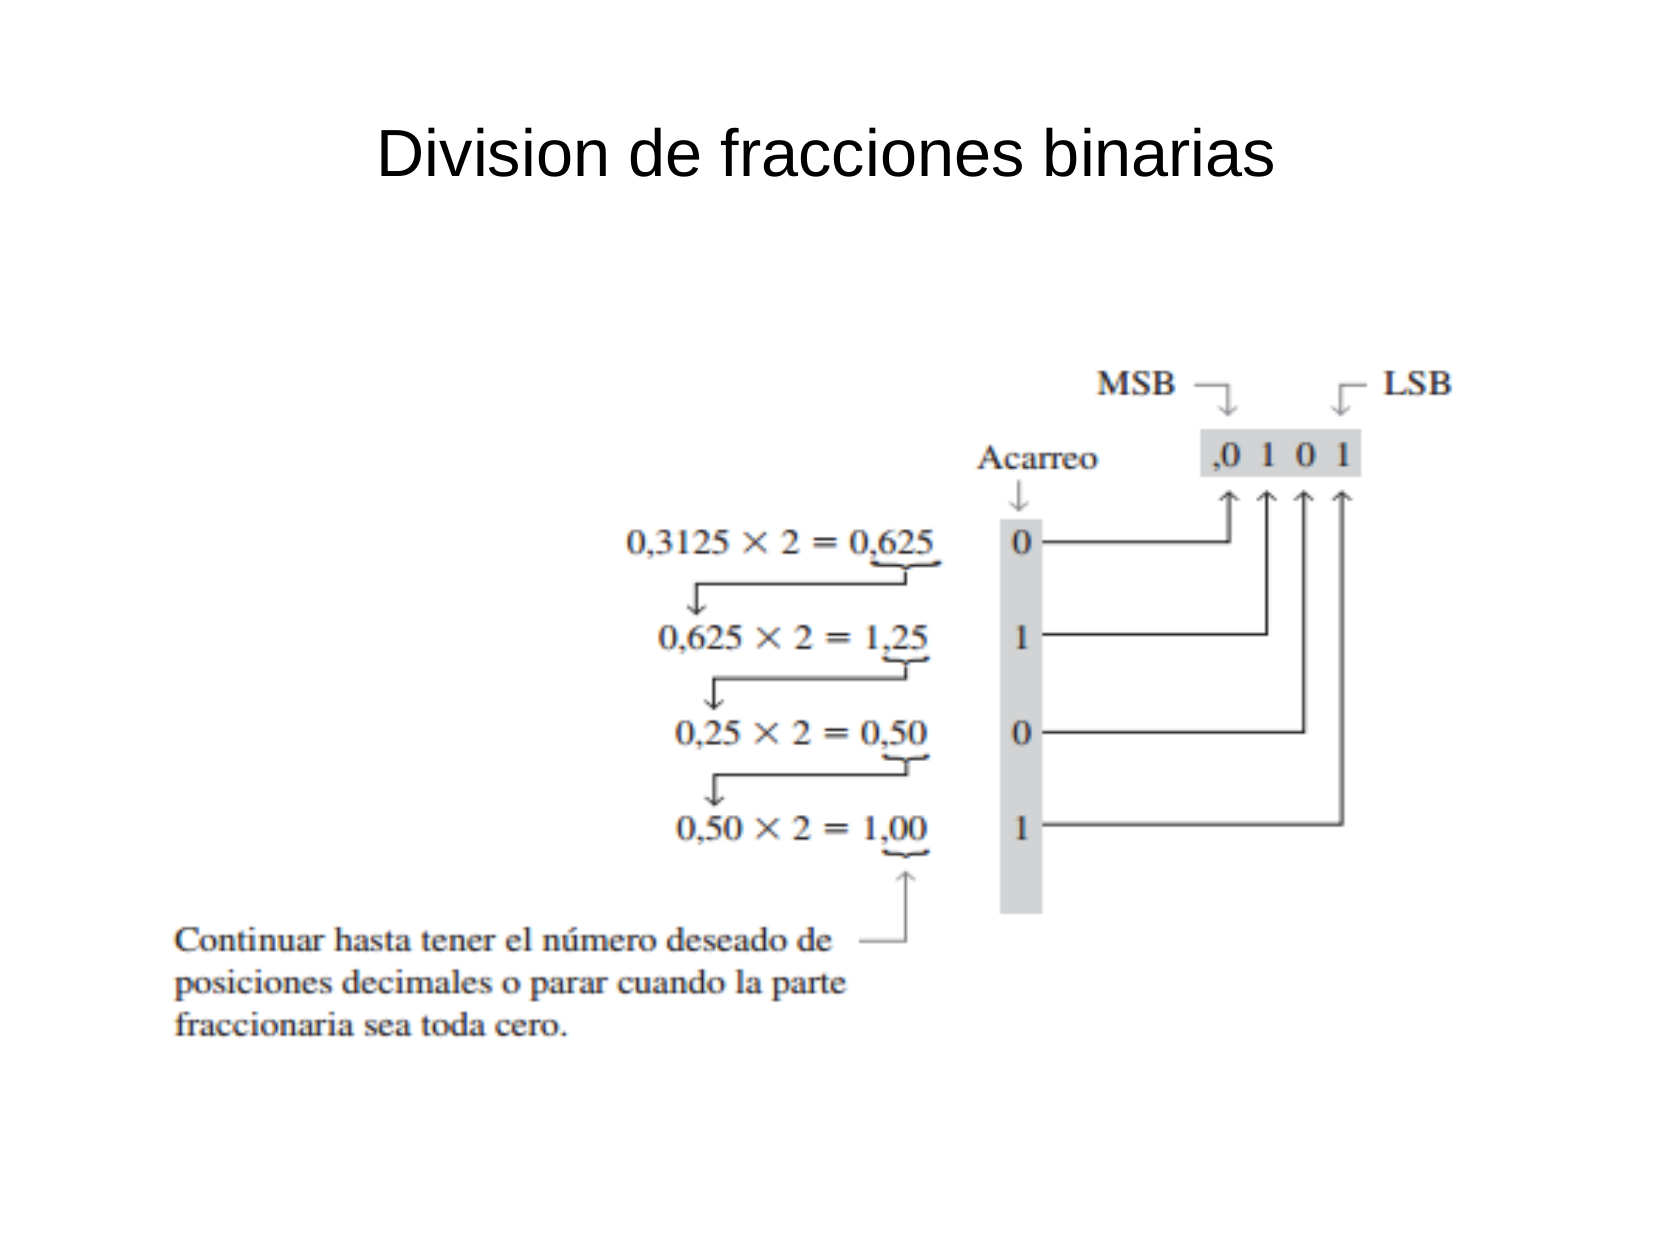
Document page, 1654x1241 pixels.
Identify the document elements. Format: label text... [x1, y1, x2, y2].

picture [118, 324, 1506, 1063]
title Division de fracciones binarias [82, 49, 1571, 257]
